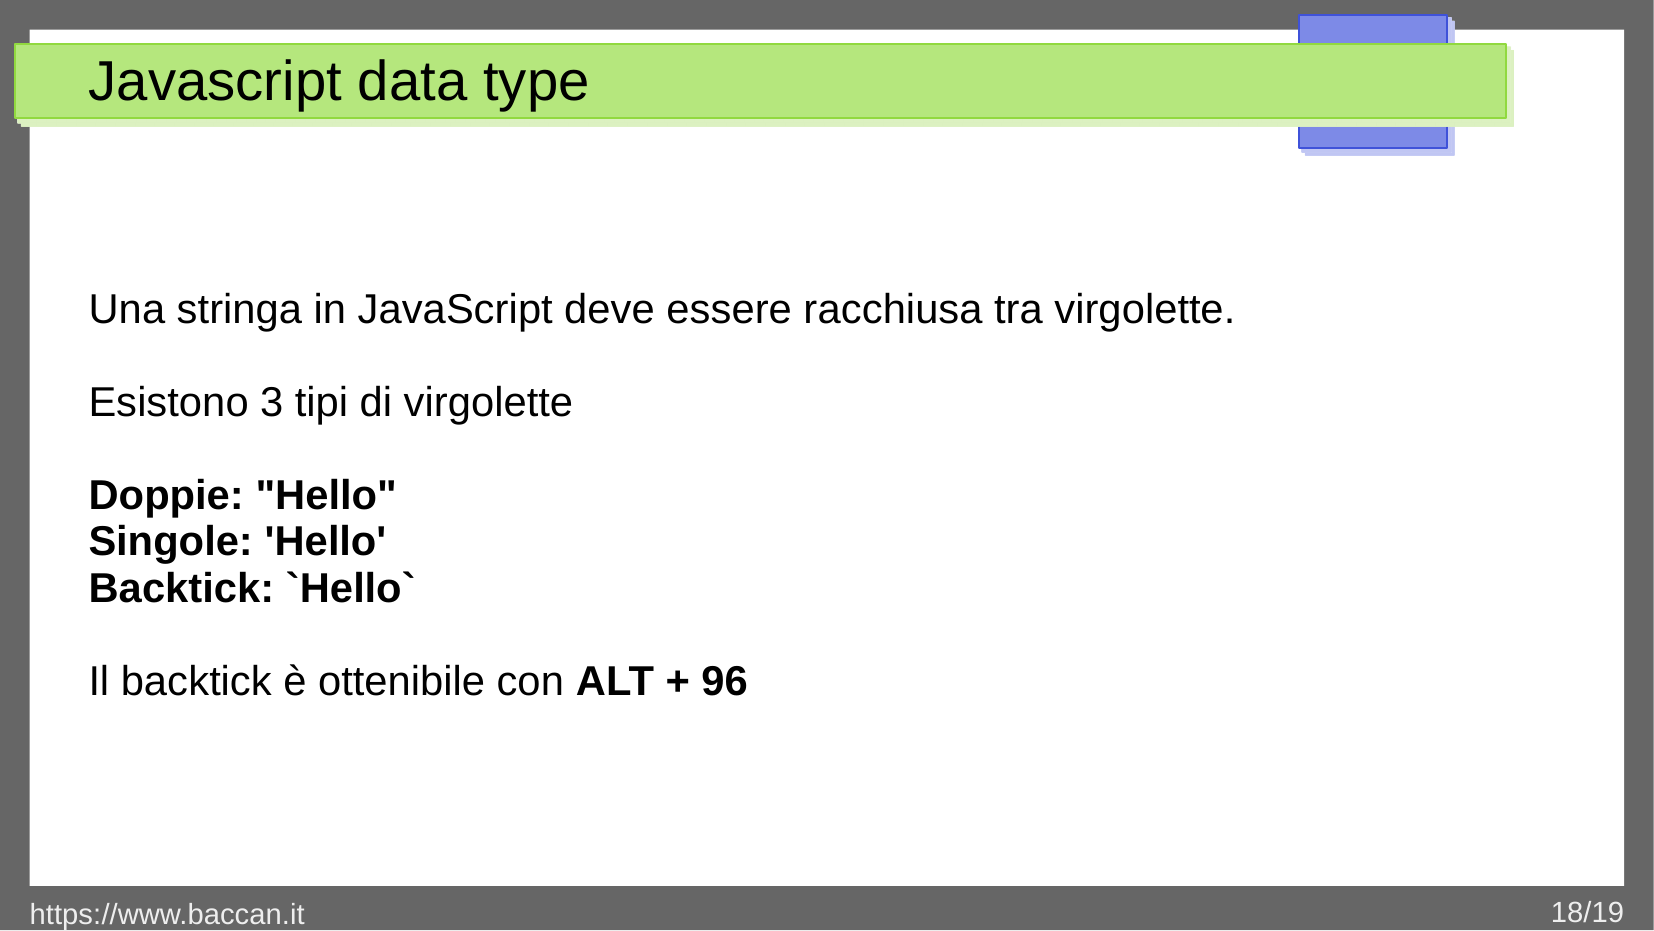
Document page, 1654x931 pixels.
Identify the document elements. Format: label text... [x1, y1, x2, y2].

text_box Una stringa in JavaScript deve essere racchiusa tra virgolette. Esistono 3 tipi di virgolette Doppie: "Hello" Singole: 'Hello' Backtick: `Hello` Il backtick è ottenibile con ALT + 96 [88, 169, 1565, 821]
title Javascript data type [88, 44, 1506, 119]
